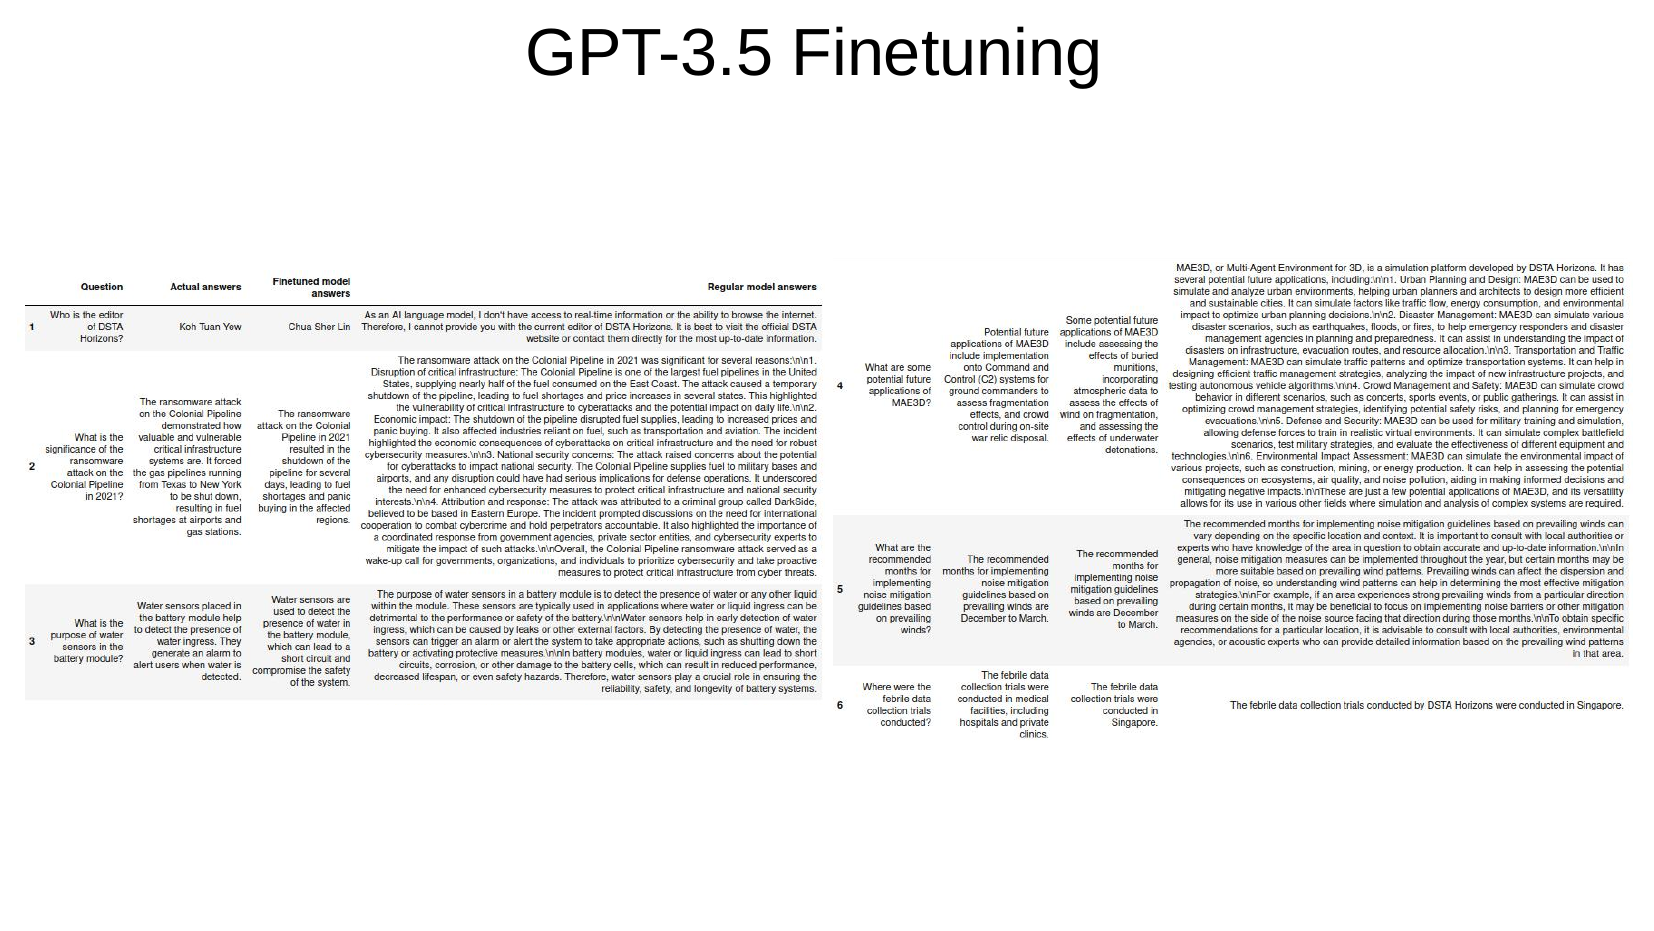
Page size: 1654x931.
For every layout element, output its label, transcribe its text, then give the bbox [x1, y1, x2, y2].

picture [17, 258, 1633, 758]
title GPT-3.5 Finetuning [165, 14, 1463, 90]
